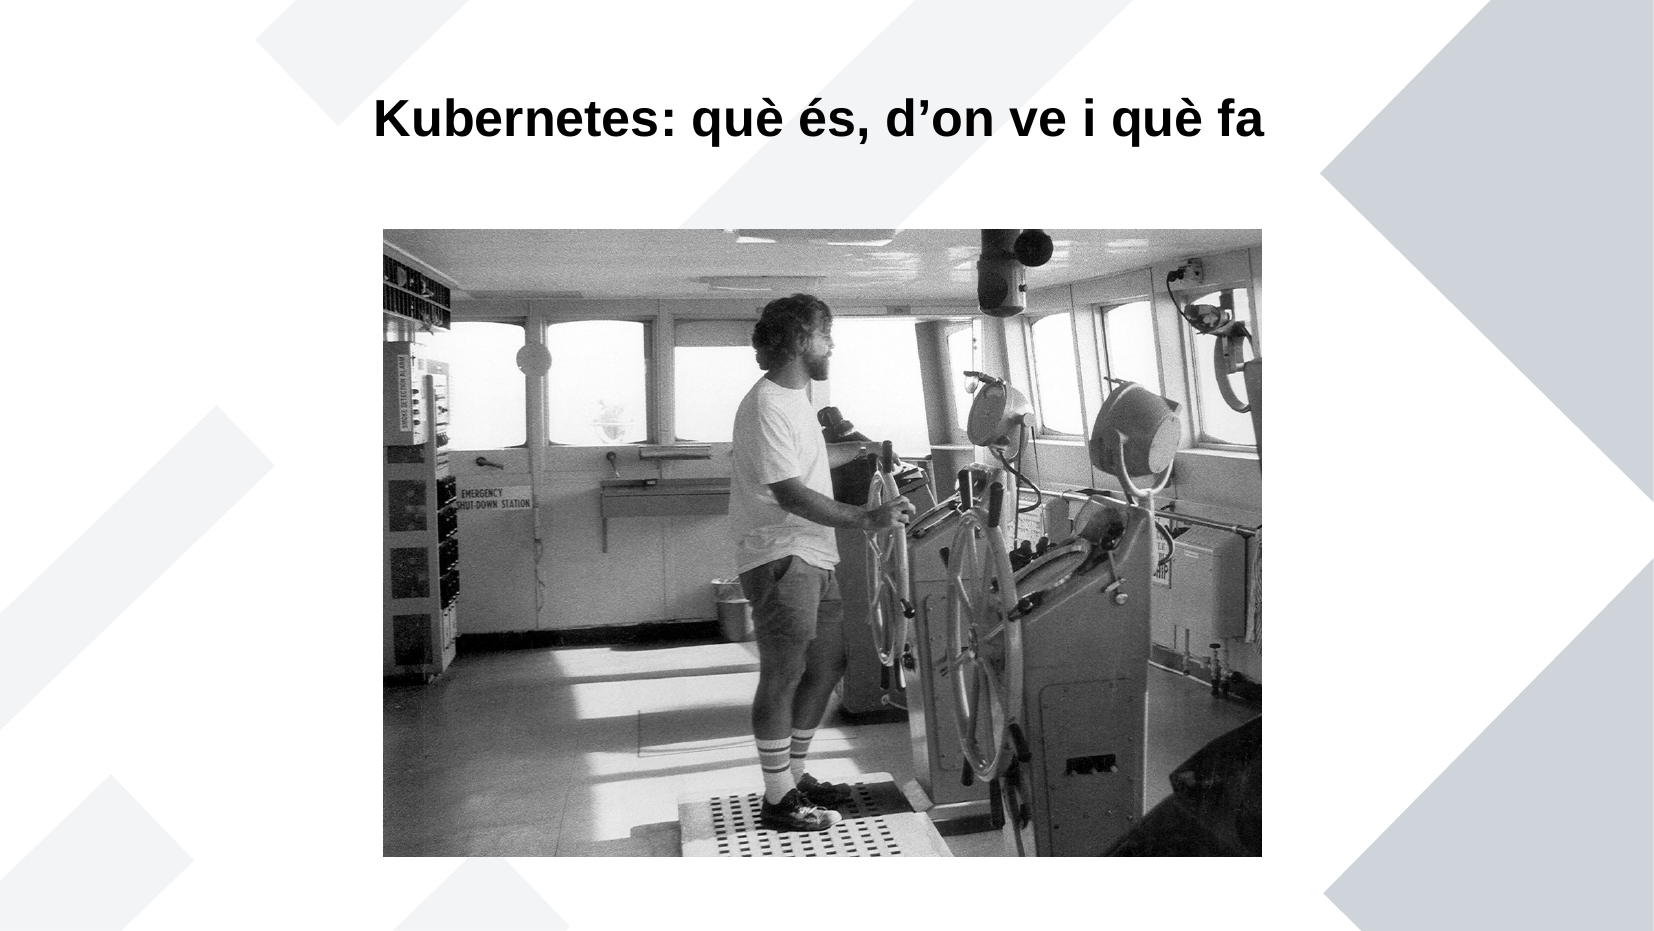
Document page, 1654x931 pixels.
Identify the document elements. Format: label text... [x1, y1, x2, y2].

title Kubernetes: què és, d’on ve i què fa [82, 29, 1571, 207]
picture [383, 229, 1262, 857]
